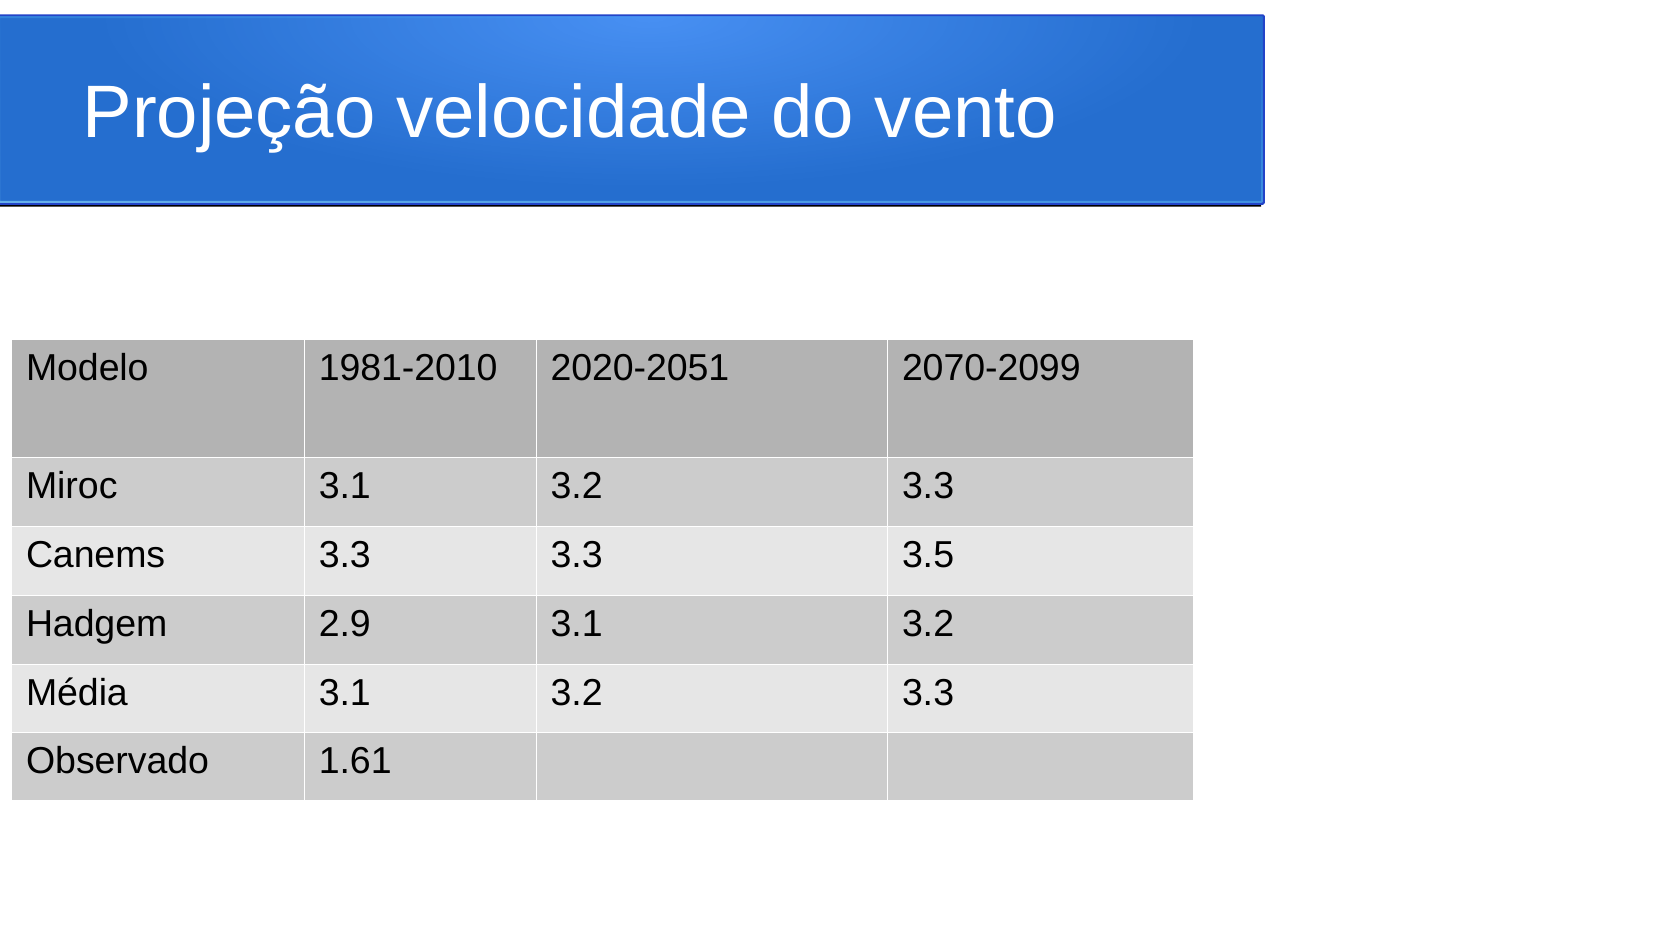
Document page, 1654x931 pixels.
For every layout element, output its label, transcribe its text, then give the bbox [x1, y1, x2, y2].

table_header 1981-2010 [305, 340, 536, 457]
table_header 2070-2099 [888, 340, 1193, 457]
table_cell Canems [12, 527, 304, 595]
table_cell [888, 733, 1193, 800]
table_cell 3.1 [537, 596, 887, 664]
table_cell Miroc [12, 458, 304, 526]
table_cell 3.2 [888, 596, 1193, 664]
table_cell 3.3 [888, 665, 1193, 732]
table_cell 3.1 [305, 458, 536, 526]
table_cell 2.9 [305, 596, 536, 664]
table_cell Observado [12, 733, 304, 800]
table_cell 3.3 [537, 527, 887, 595]
table_cell 3.5 [888, 527, 1193, 595]
title Projeção velocidade do vento [82, 29, 1235, 196]
table_cell [537, 733, 887, 800]
table_cell 3.2 [537, 665, 887, 732]
table_cell Hadgem [12, 596, 304, 664]
table_cell Média [12, 665, 304, 732]
table_cell 3.2 [537, 458, 887, 526]
table_cell 3.3 [305, 527, 536, 595]
table_cell 3.3 [888, 458, 1193, 526]
table_cell 1.61 [305, 733, 536, 800]
table_cell 3.1 [305, 665, 536, 732]
table_header Modelo [12, 340, 304, 457]
table_header 2020-2051 [537, 340, 887, 457]
